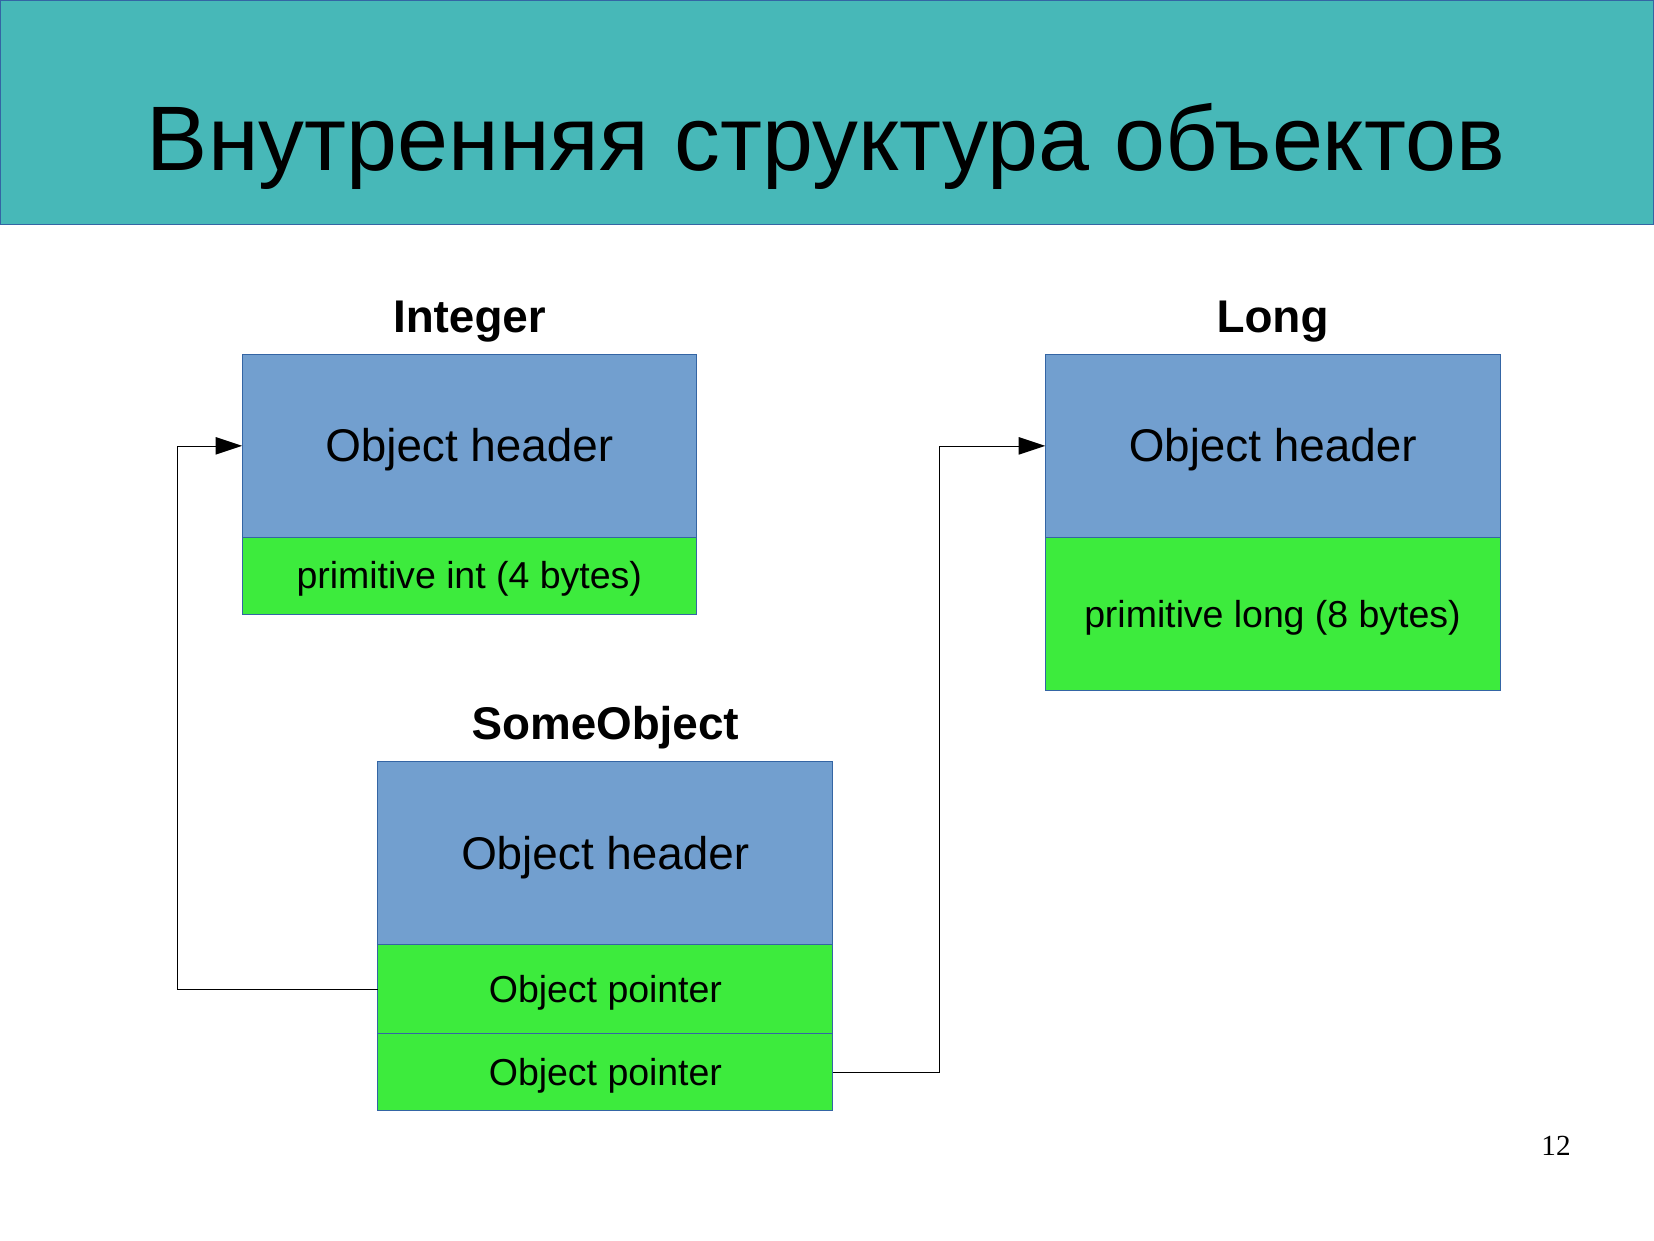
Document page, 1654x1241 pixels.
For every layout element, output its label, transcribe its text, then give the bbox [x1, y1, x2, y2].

text_box Object header [377, 761, 833, 944]
text_box Integer [242, 283, 697, 354]
text_box Long [1045, 283, 1501, 354]
text_box SomeObject [377, 690, 833, 761]
text_box Object pointer [377, 1033, 833, 1111]
text_box Object header [1045, 354, 1501, 538]
title Внутренняя структура объектов [82, 35, 1571, 243]
text_box primitive int (4 bytes) [242, 537, 697, 615]
text_box Object pointer [377, 944, 833, 1033]
text_box primitive long (8 bytes) [1045, 538, 1501, 691]
text_box Object header [242, 354, 697, 537]
